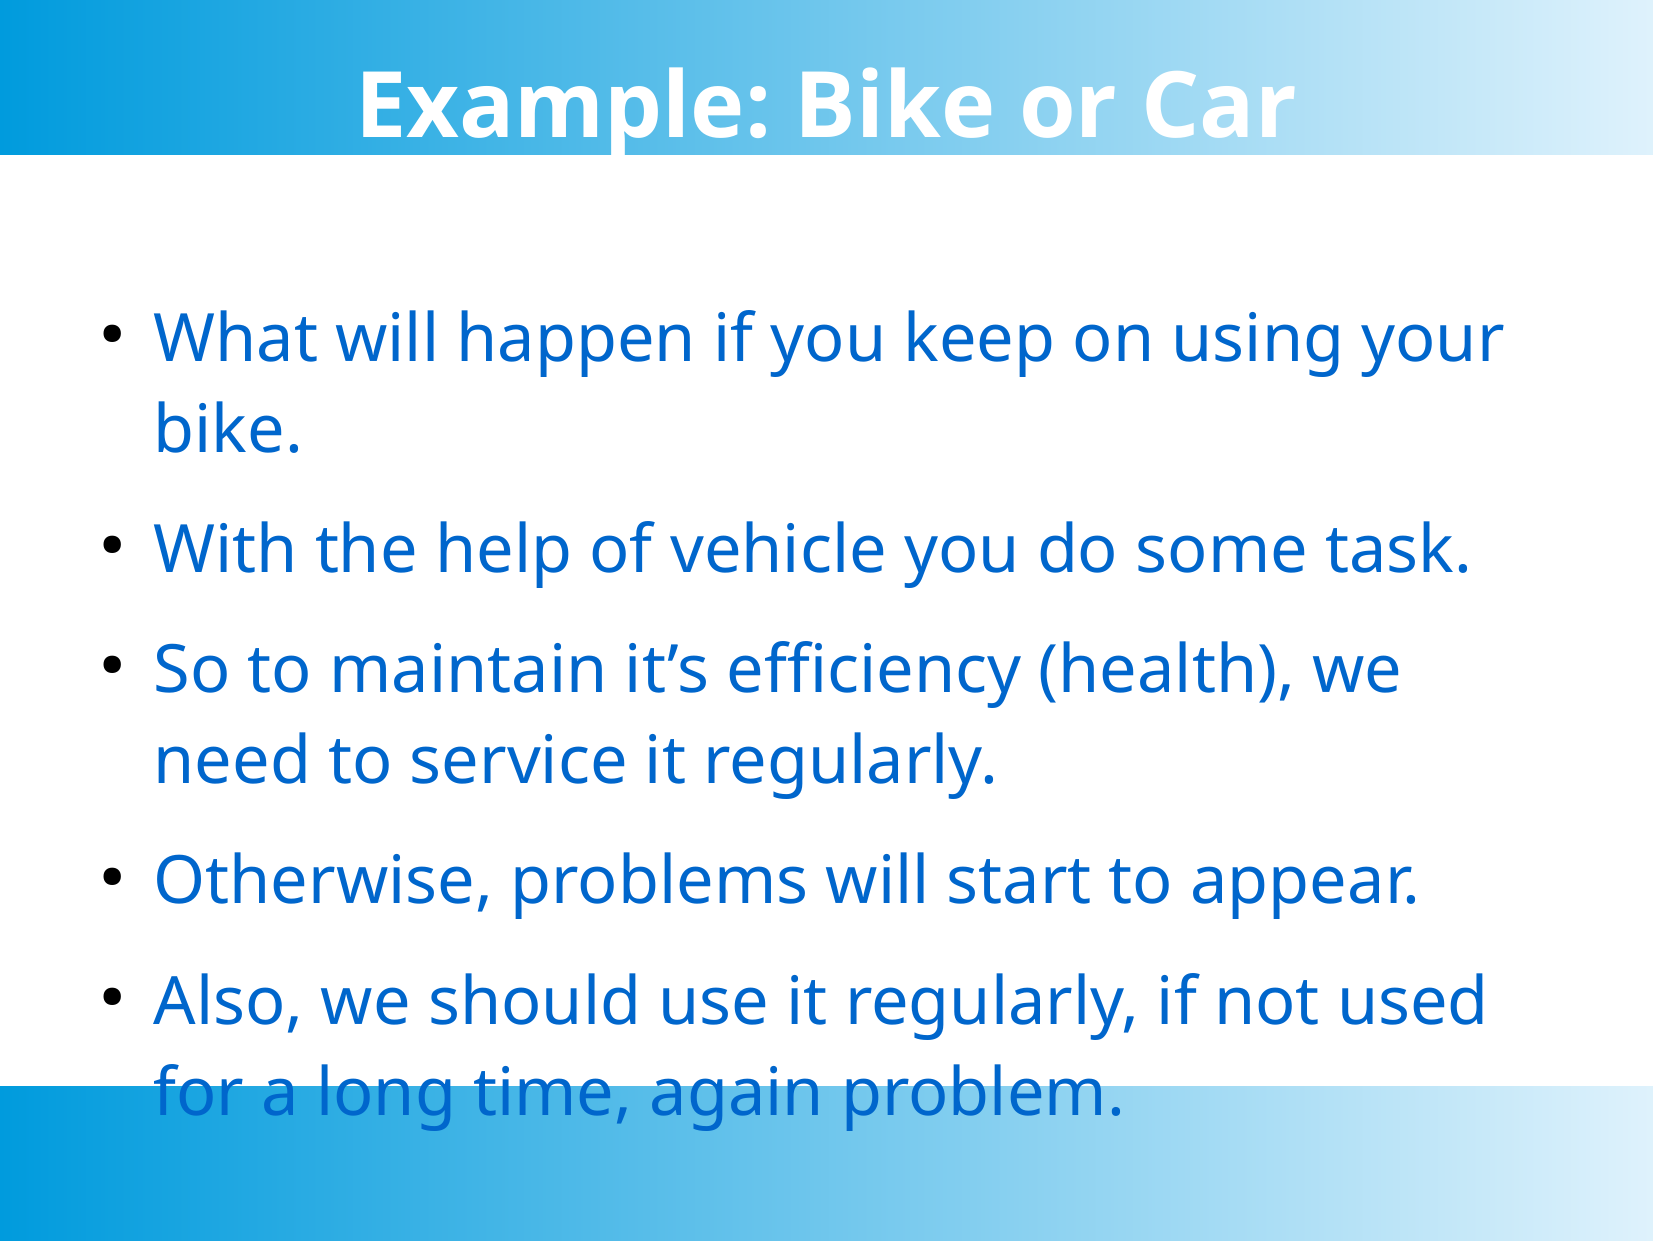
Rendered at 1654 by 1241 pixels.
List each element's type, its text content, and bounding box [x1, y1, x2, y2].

list What will happen if you keep on using your bike. With the help of vehicle you do some task. So to maintain it’s efficiency (health), we need to service it regularly. Otherwise, problems will start to appear. Also, we should use it regularly, if not used for a long time, again problem. [82, 290, 1571, 1010]
title Example: Bike or Car [82, 49, 1571, 155]
